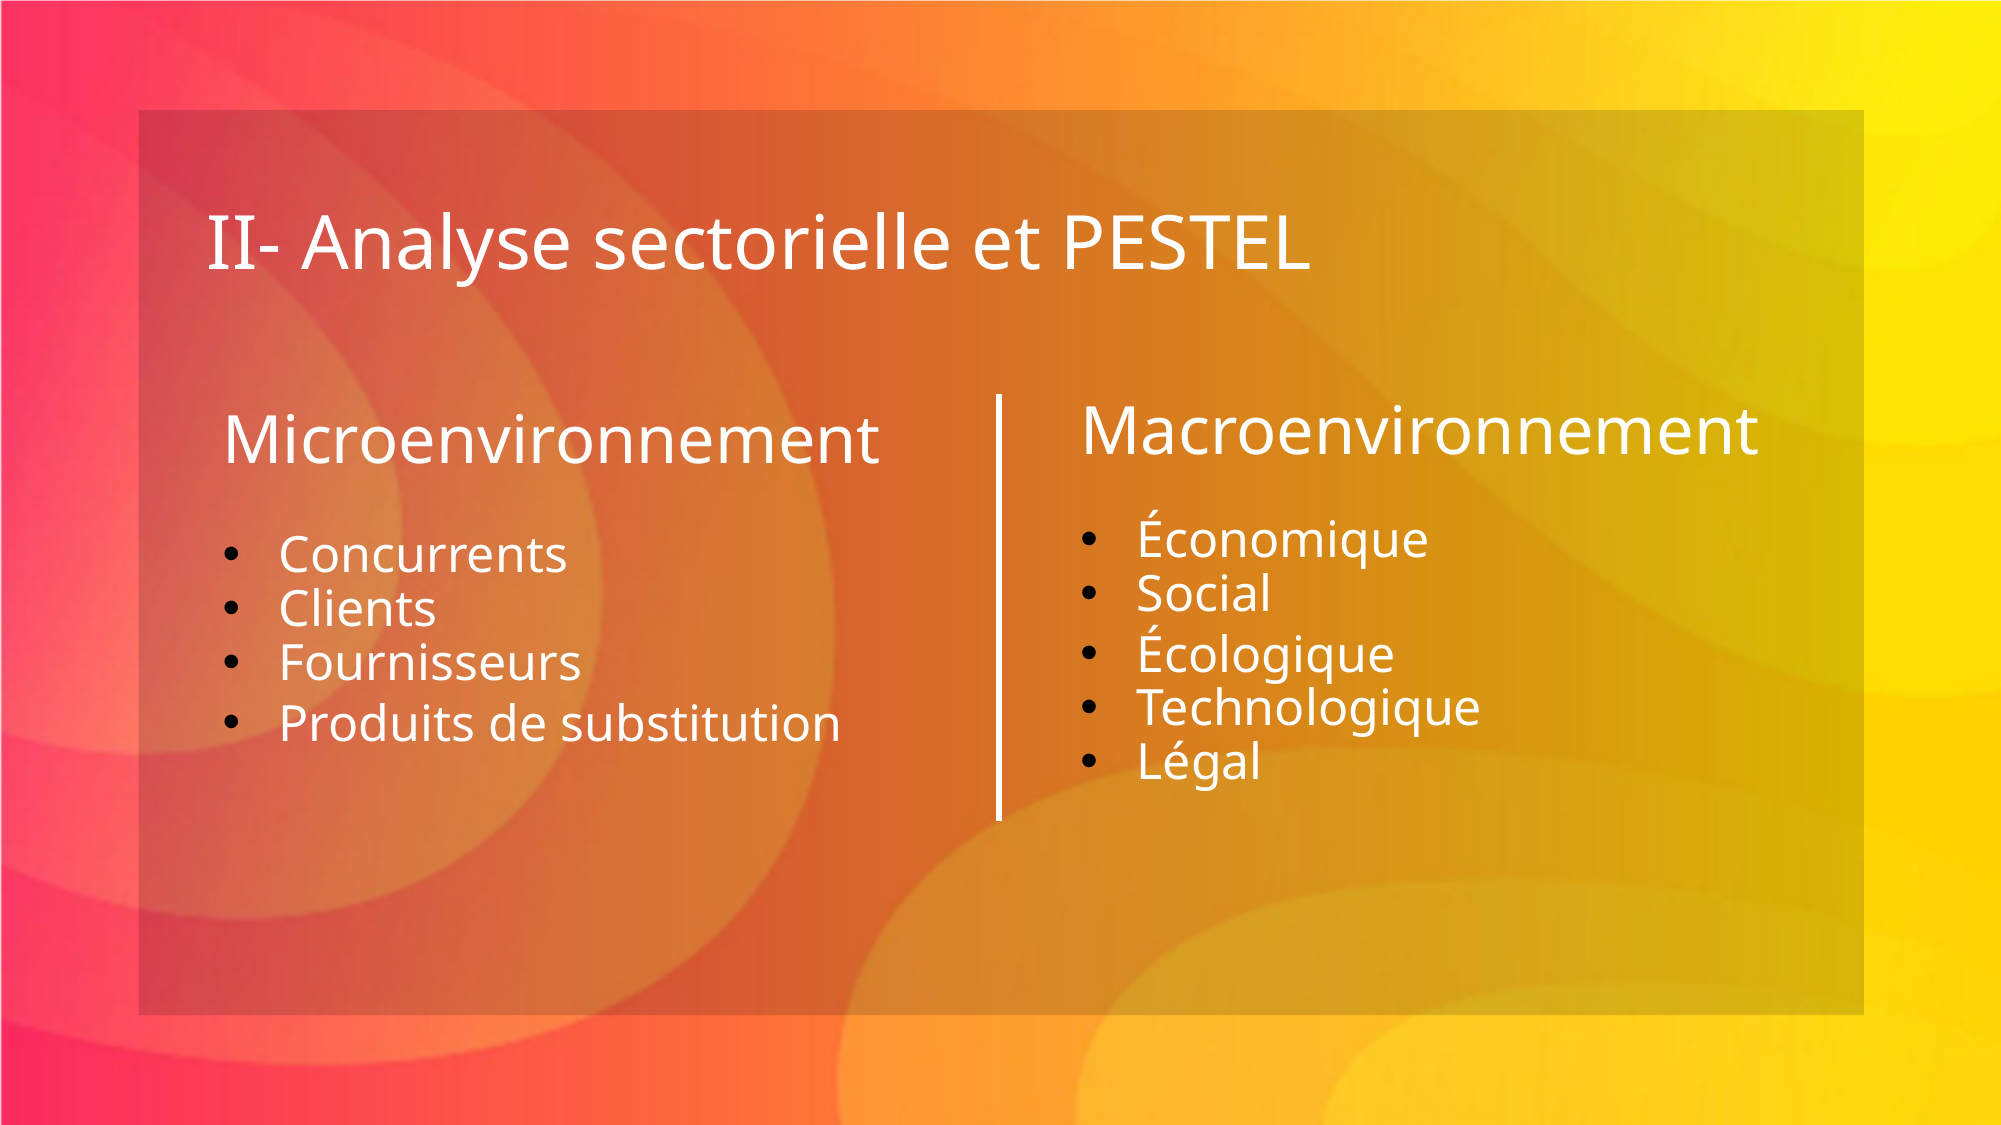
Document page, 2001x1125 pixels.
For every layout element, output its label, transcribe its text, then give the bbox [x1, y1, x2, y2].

text_box Macroenvironnement Économique Social Écologique Technologique Légal [1065, 294, 1842, 894]
text_box Microenvironnement Concurrents Clients Fournisseurs Produits de substitution [207, 330, 984, 930]
picture [0, 0, 2000, 1125]
title II- Analyse sectorielle et PESTEL [191, 136, 1917, 354]
text_box [139, 110, 1864, 1015]
